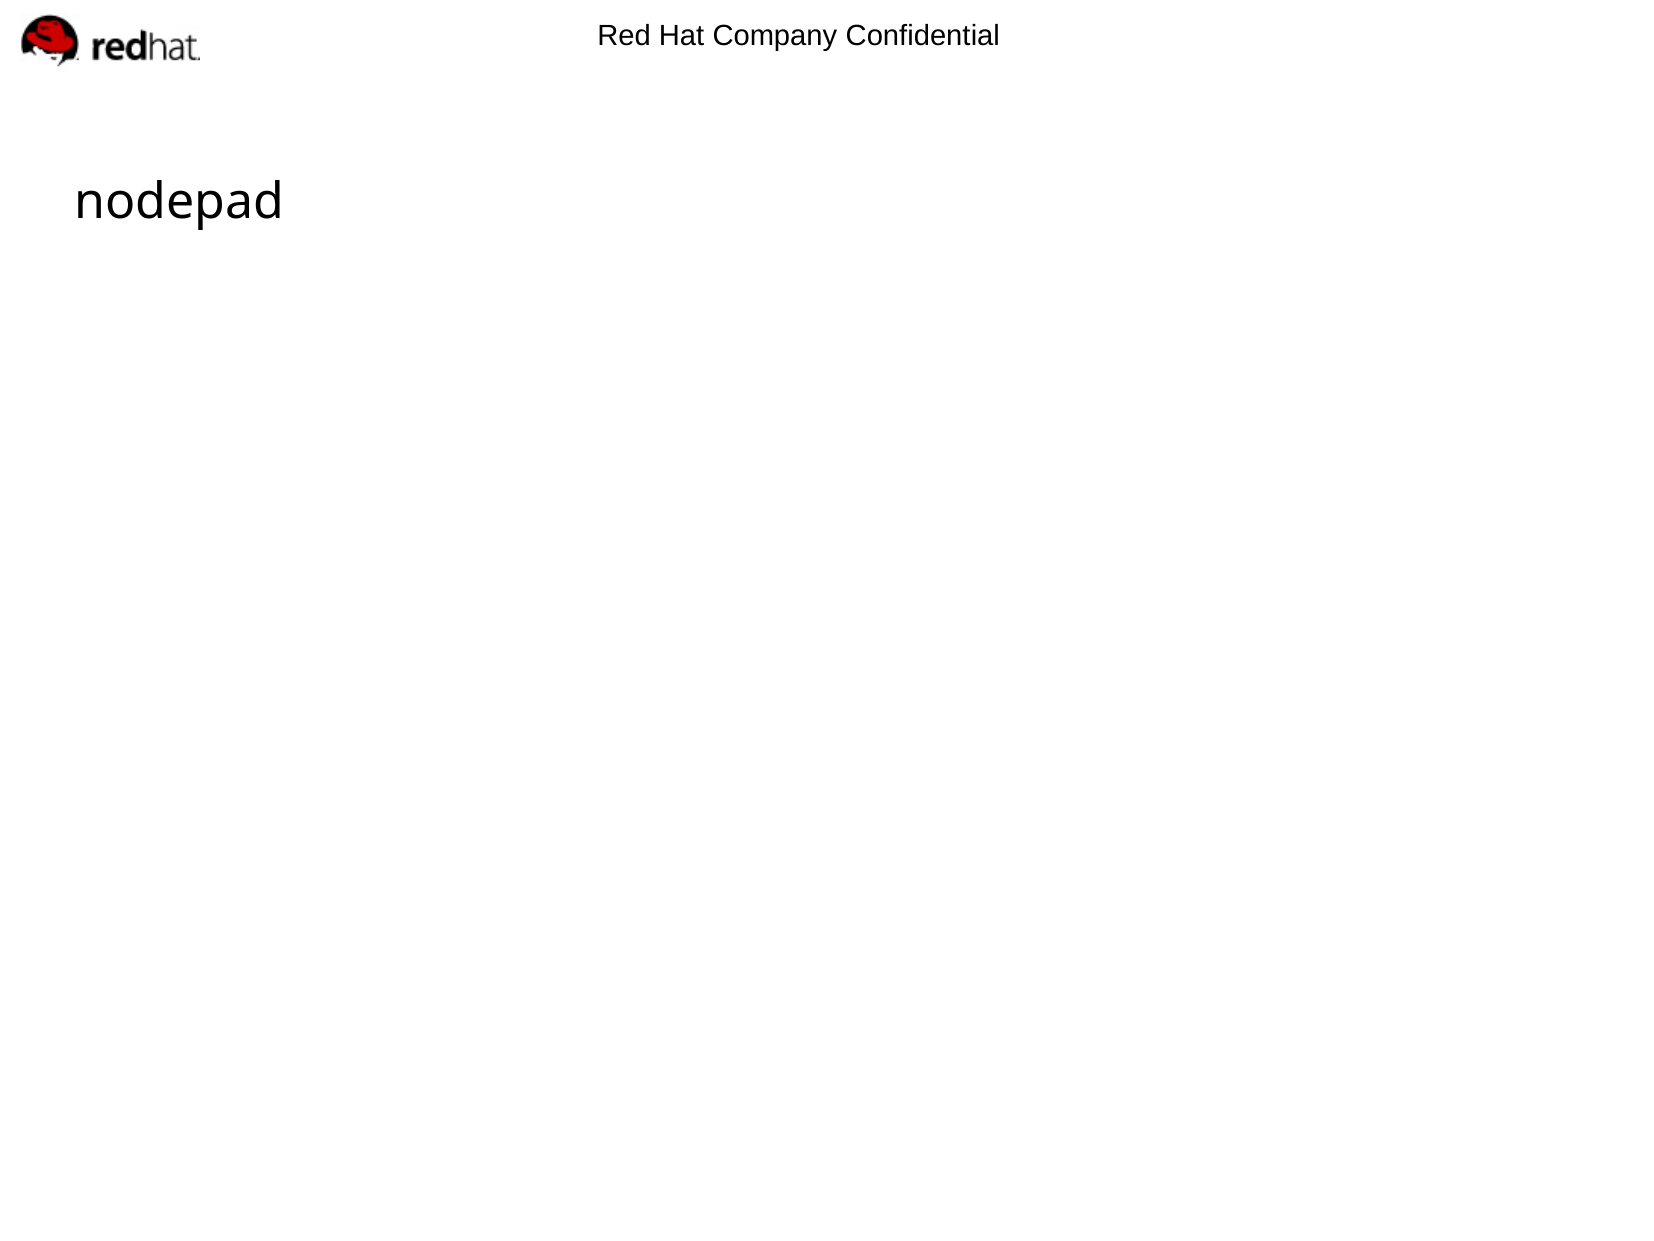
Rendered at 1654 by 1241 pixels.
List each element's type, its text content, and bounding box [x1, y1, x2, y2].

picture [20, 13, 200, 74]
title nodepad [74, 140, 1506, 259]
